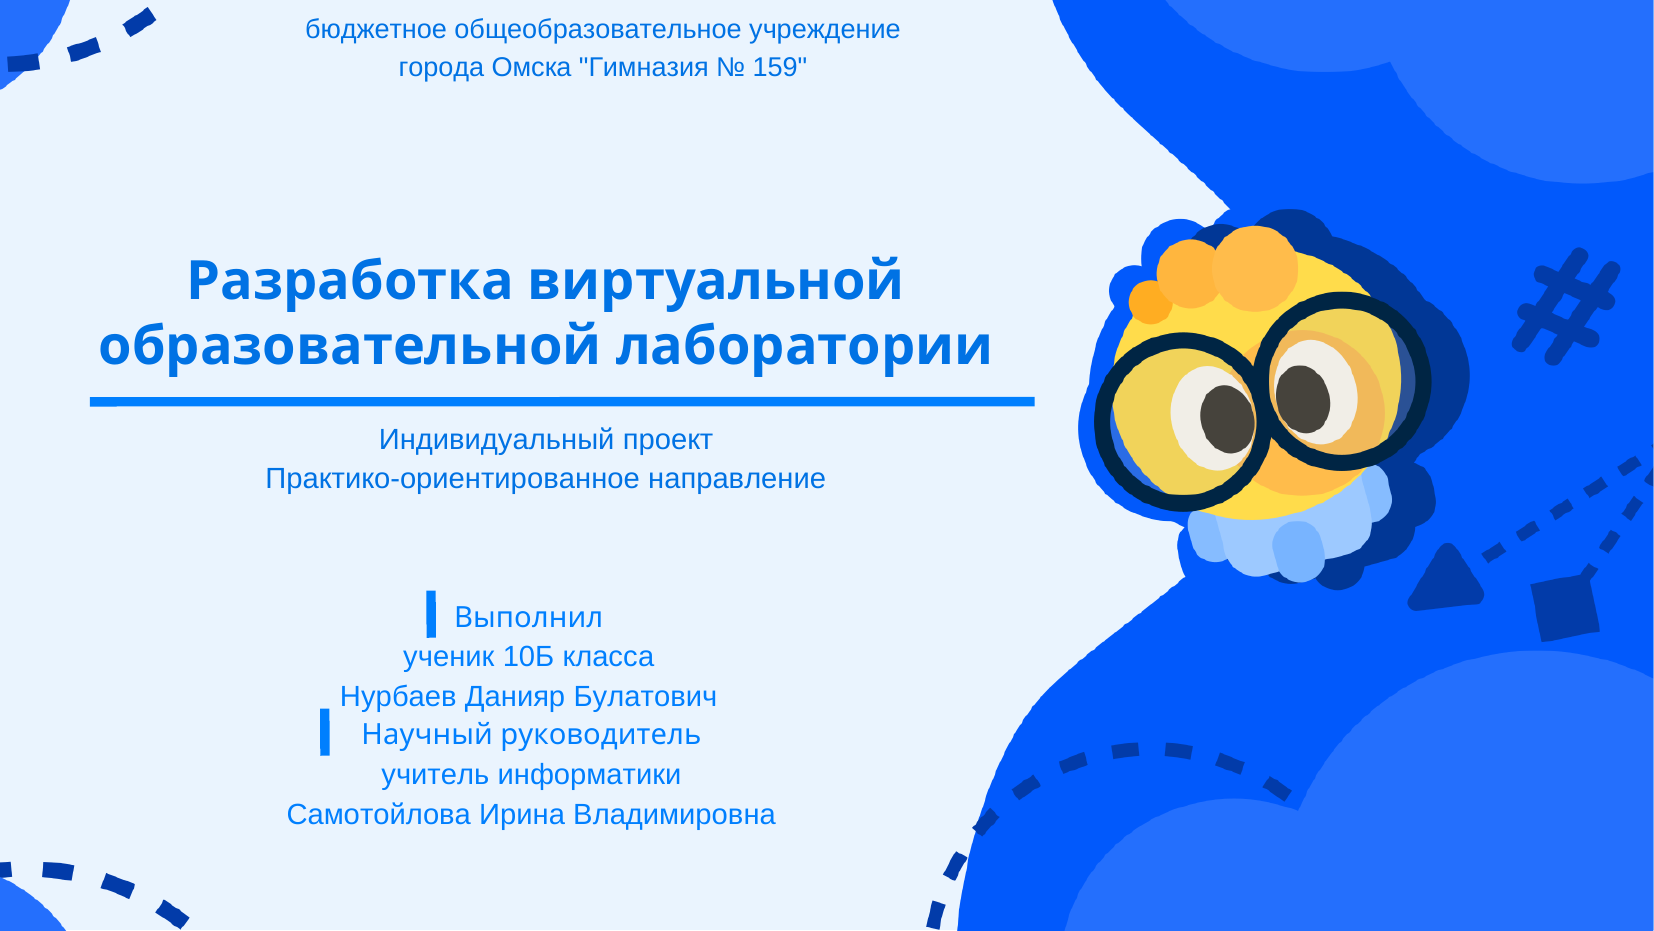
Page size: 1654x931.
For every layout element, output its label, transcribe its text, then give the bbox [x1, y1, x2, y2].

text_box Индивидуальный проект Практико-ориентированное направление [147, 413, 945, 519]
text_box Разработка виртуальной образовательной лаборатории [88, 236, 1004, 384]
text_box бюджетное общеобразовательное учреждение города Омска "Гимназия № 159" [265, 0, 940, 89]
text_box Научный руководитель yчитель информатики Самотойлова Ирина Владимировна [88, 708, 975, 838]
text_box Выполнил ученик 10Б класса Нурбаев Данияр Булатович [130, 590, 928, 708]
picture [0, 0, 1654, 931]
